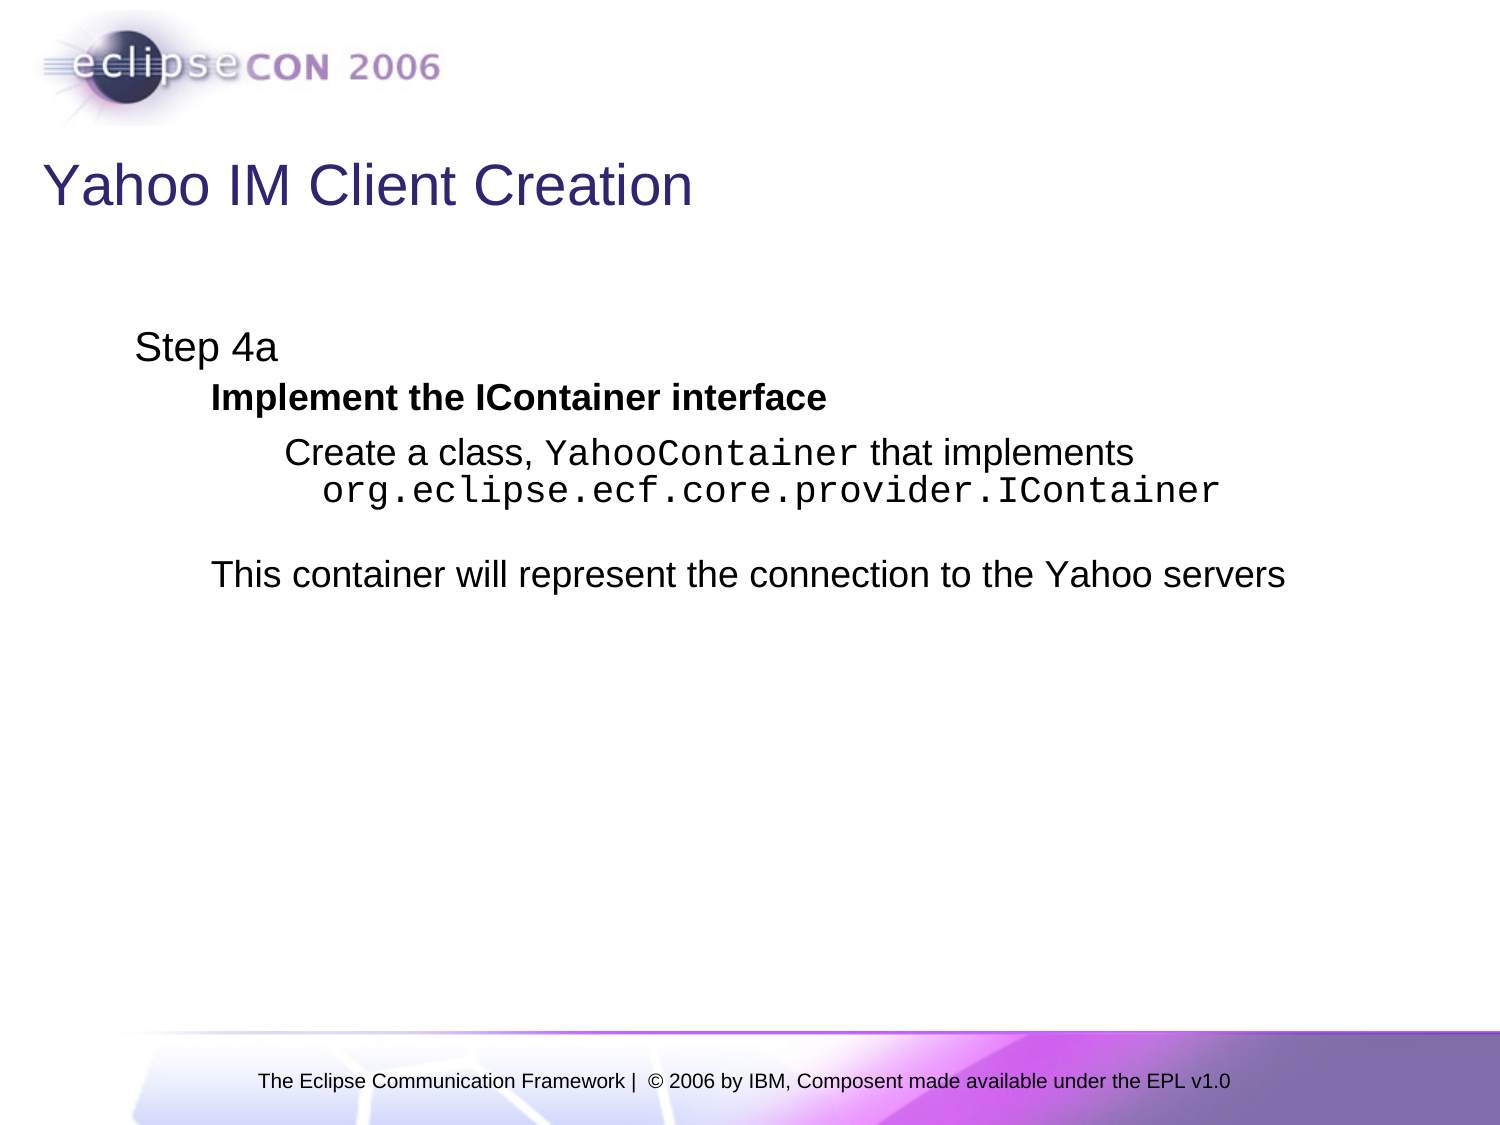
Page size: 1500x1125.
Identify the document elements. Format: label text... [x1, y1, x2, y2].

list Step 4a Implement the IContainer interface Create a class, YahooContainer that implements org.eclipse.ecf.core.provider.IContainer This container will represent the connection to the Yahoo servers [119, 321, 1500, 1027]
title Yahoo IM Client Creation [27, 157, 1500, 248]
picture [0, 1031, 1500, 1125]
picture [31, 10, 1040, 126]
